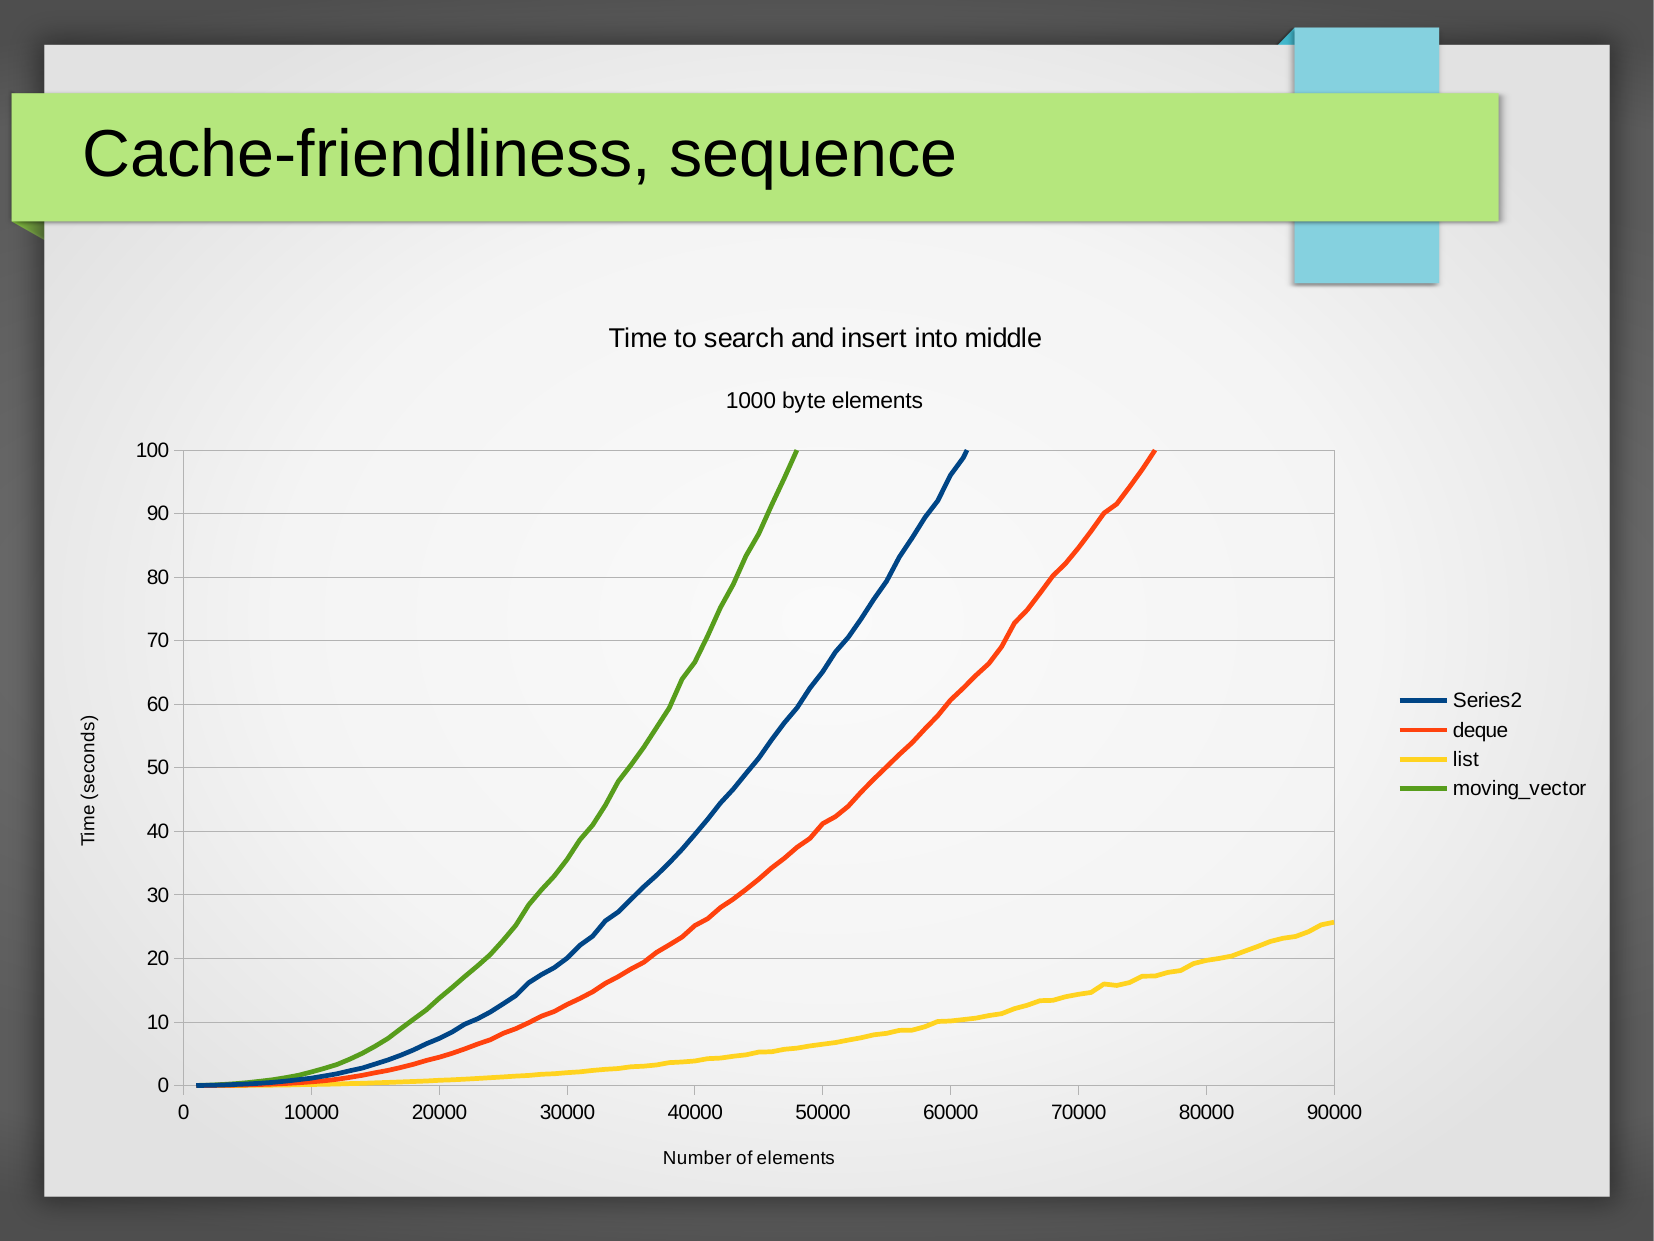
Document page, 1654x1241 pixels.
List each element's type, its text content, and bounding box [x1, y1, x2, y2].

picture [0, 0, 1654, 1241]
title Cache-friendliness, sequence [82, 94, 1264, 213]
chart [45, 289, 1606, 1201]
